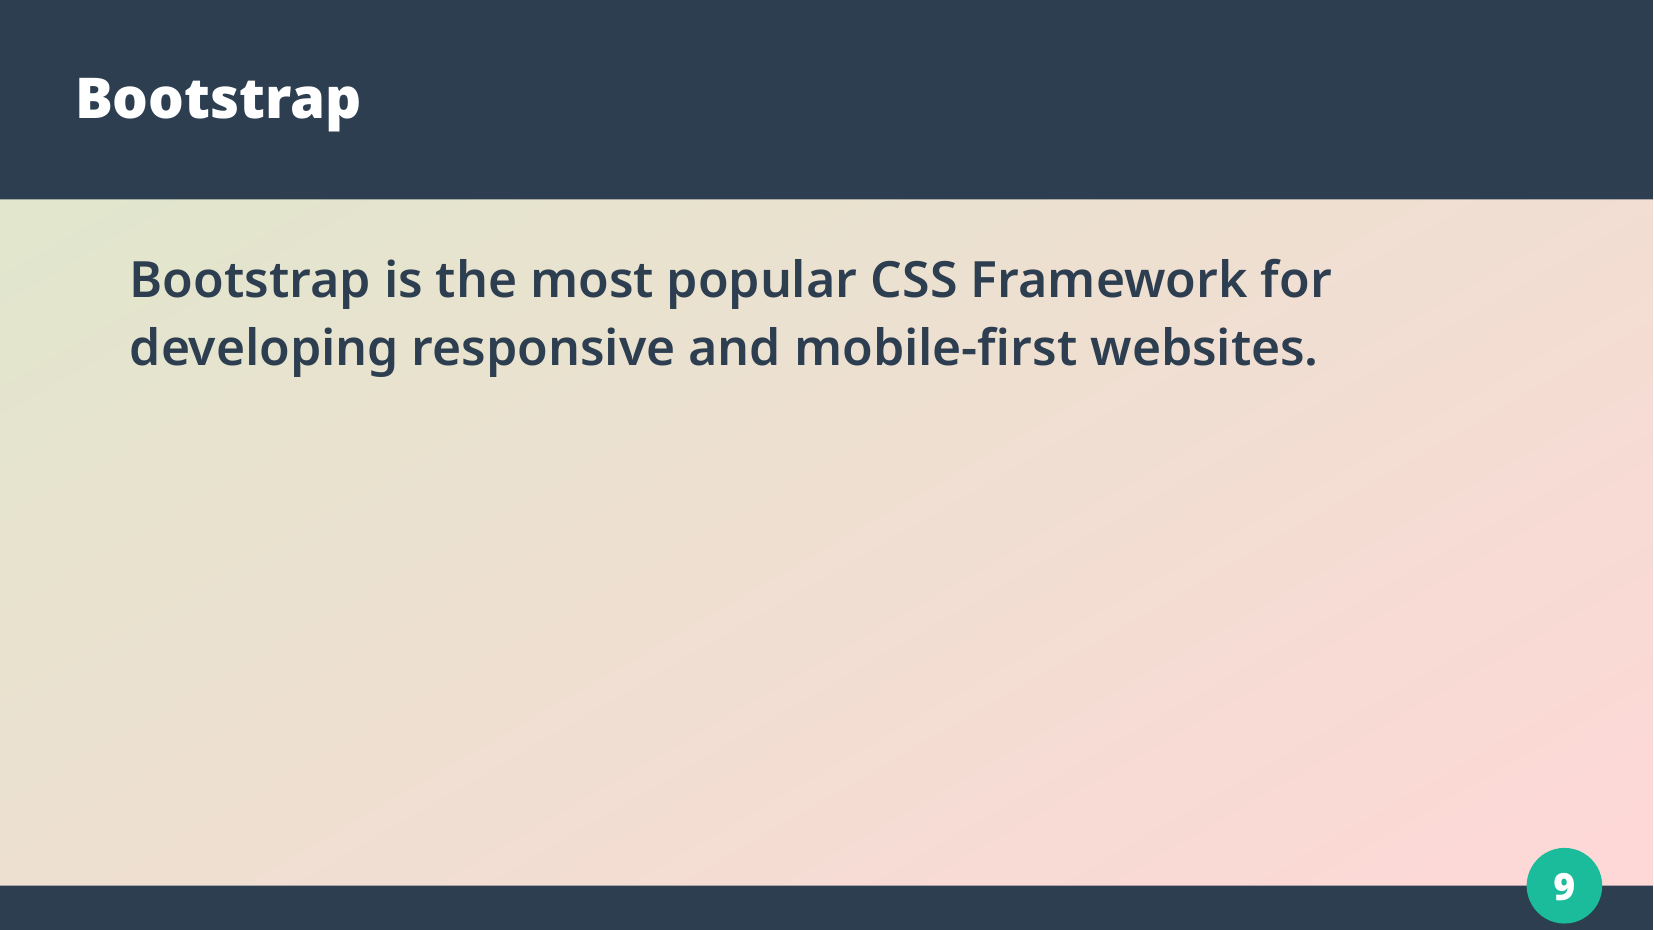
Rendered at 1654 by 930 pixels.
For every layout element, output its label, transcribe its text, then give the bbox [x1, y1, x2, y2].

list Bootstrap is the most popular CSS Framework for developing responsive and mobile-first websites. [58, 243, 1594, 864]
title Bootstrap [75, 37, 1610, 156]
